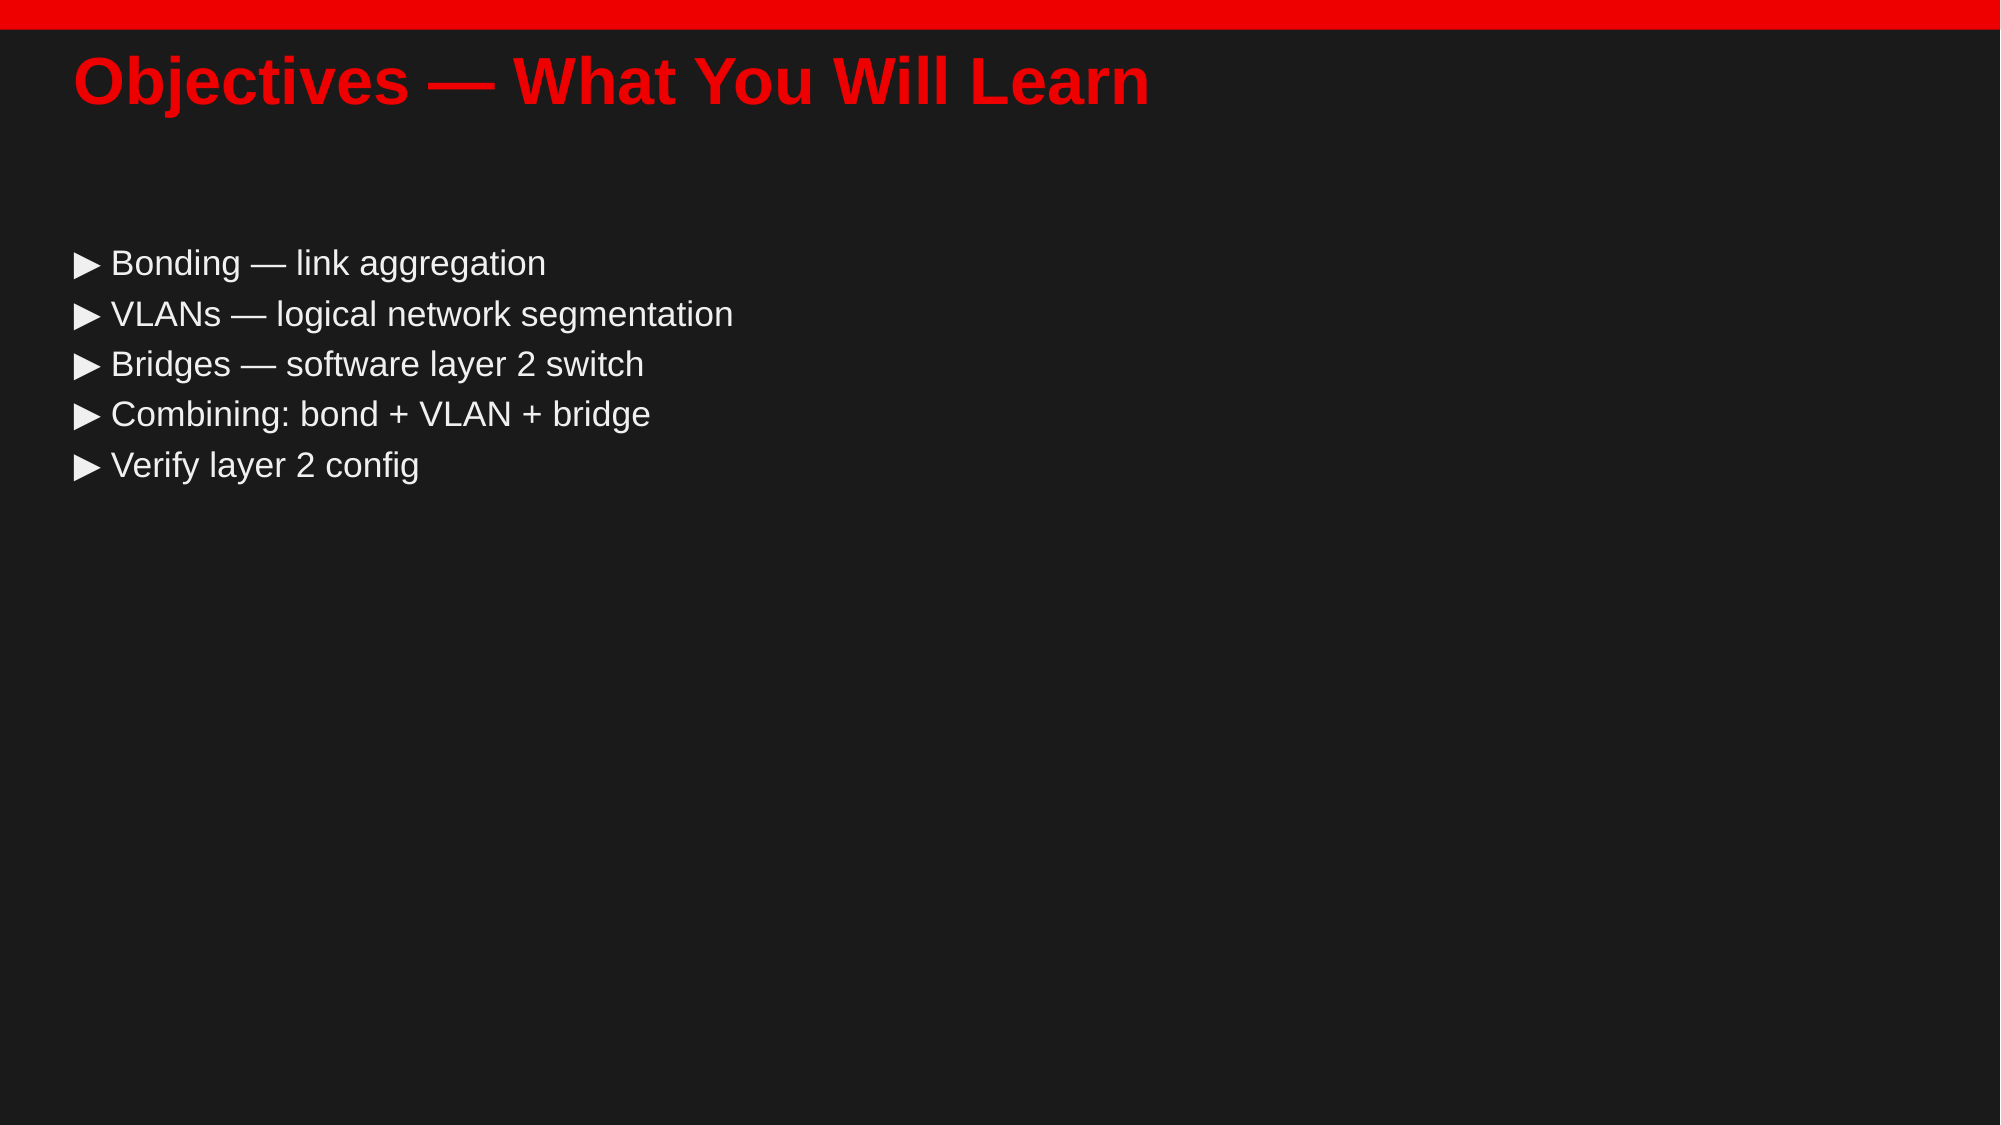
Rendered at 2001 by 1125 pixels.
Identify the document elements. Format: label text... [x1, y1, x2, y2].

text_box ▶ Bonding — link aggregation ▶ VLANs — logical network segmentation ▶ Bridges — software layer 2 switch ▶ Combining: bond + VLAN + bridge ▶ Verify layer 2 config [59, 236, 1942, 1037]
text_box [0, 0, 2001, 30]
text_box Objectives — What You Will Learn [59, 36, 1942, 208]
